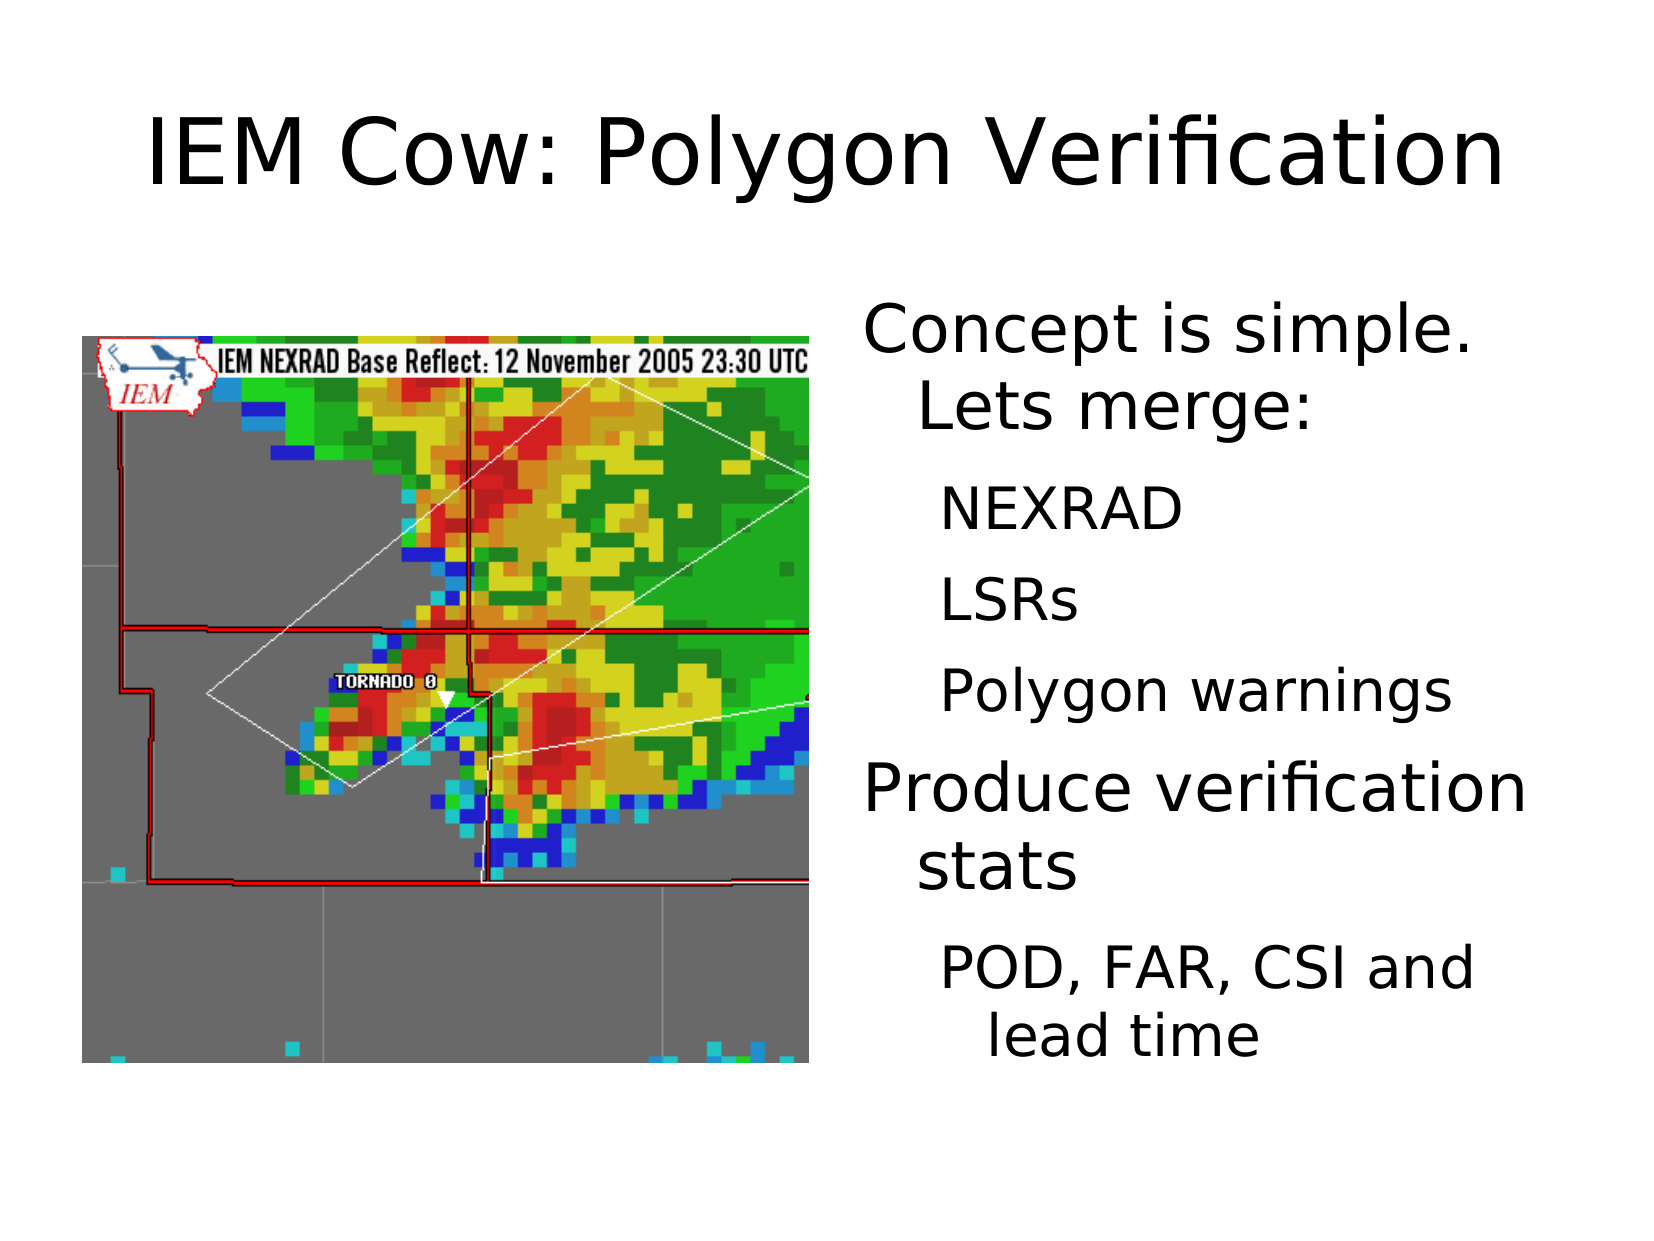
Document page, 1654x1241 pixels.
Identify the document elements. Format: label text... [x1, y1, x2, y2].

picture [82, 336, 809, 1063]
title IEM Cow: Polygon Verification [82, 49, 1571, 257]
list Concept is simple. Lets merge: NEXRAD LSRs Polygon warnings Produce verification stats POD, FAR, CSI and lead time [845, 290, 1572, 1109]
